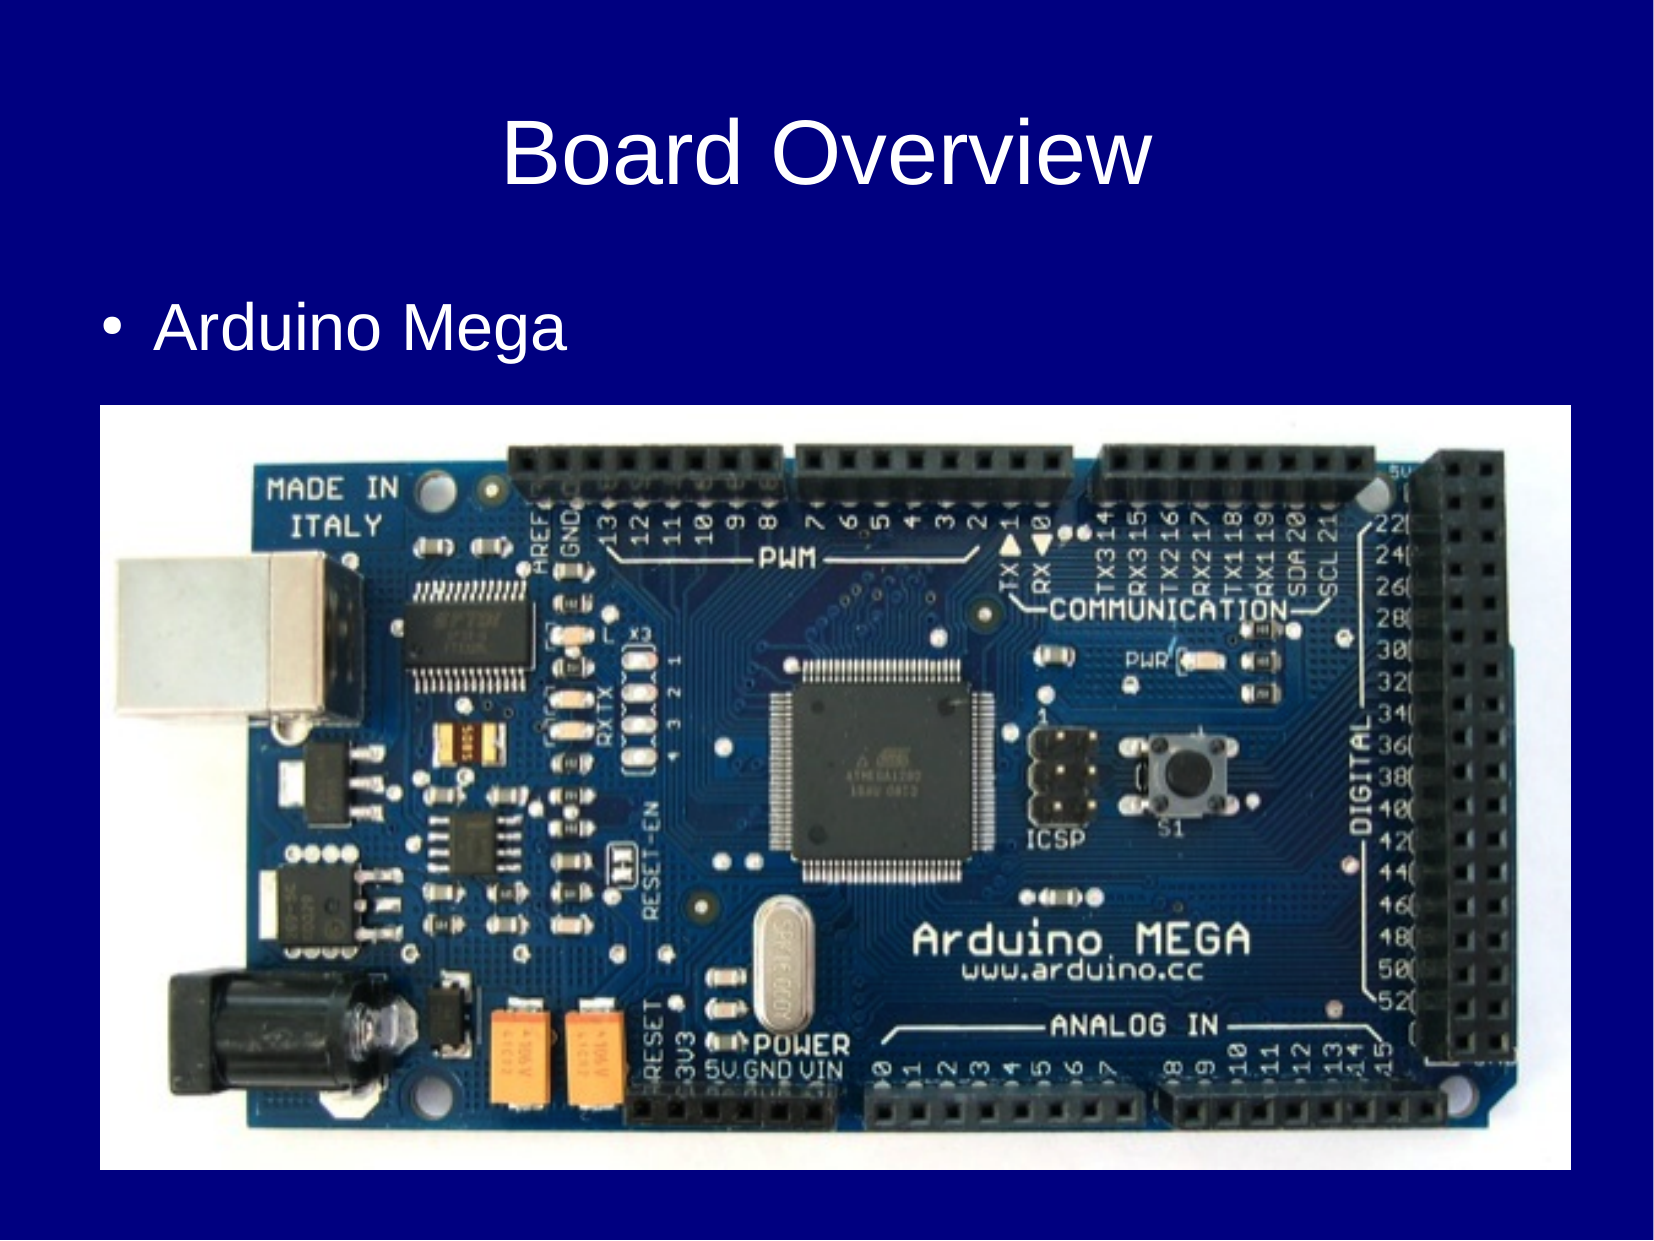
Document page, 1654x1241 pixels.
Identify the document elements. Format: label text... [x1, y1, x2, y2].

title Board Overview [82, 49, 1571, 257]
list Arduino Mega [82, 290, 1571, 1109]
picture [100, 405, 1571, 1171]
